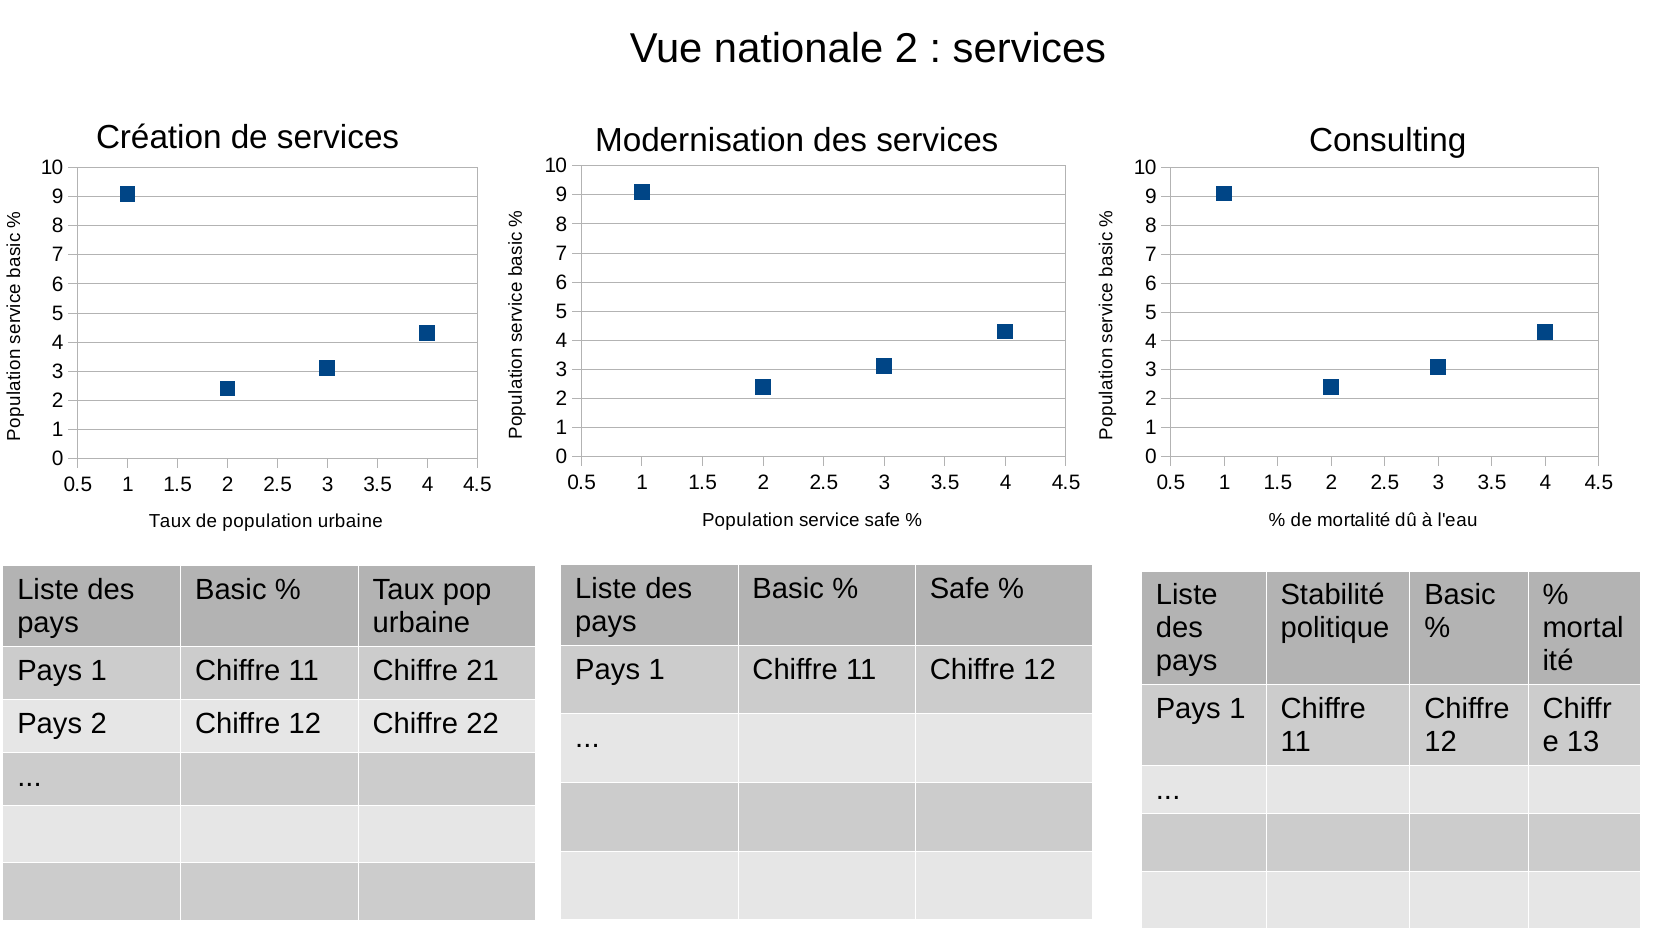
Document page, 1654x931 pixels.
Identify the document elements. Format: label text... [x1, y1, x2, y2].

table_cell Pays 2 [3, 700, 180, 752]
table_cell [1142, 872, 1266, 928]
table_cell Chiffre 13 [1529, 685, 1640, 765]
table_header Liste des pays [3, 566, 180, 646]
table_cell Chiffre 12 [1410, 685, 1528, 765]
table_cell Pays 1 [561, 646, 738, 713]
table_cell [1267, 766, 1409, 813]
table_cell [359, 863, 535, 920]
table_cell [739, 783, 915, 851]
table_cell [181, 806, 358, 862]
title Consulting [1181, 103, 1595, 178]
table_header Basic % [739, 565, 915, 645]
table_cell [181, 753, 358, 805]
table_cell ... [561, 714, 738, 782]
table_cell Pays 1 [1142, 685, 1266, 765]
chart [0, 145, 1625, 563]
table_cell [561, 852, 738, 919]
table_cell [1267, 872, 1409, 928]
table_cell [1267, 814, 1409, 871]
table_cell [561, 783, 738, 851]
table_cell [916, 783, 1092, 851]
table_cell [1529, 766, 1640, 813]
table_cell ... [3, 753, 180, 805]
table_cell ... [1142, 766, 1266, 813]
table_cell [1529, 814, 1640, 871]
table_header % mortalité [1529, 572, 1640, 684]
table_cell [181, 863, 358, 920]
table_cell [916, 714, 1092, 782]
title Vue nationale 2 : services [377, 7, 1359, 89]
table_cell [3, 806, 180, 862]
table_header Basic % [1410, 572, 1528, 684]
table_cell Chiffre 12 [181, 700, 358, 752]
table_cell Pays 1 [3, 647, 180, 699]
table_cell [1529, 872, 1640, 928]
table_header Stabilité politique [1267, 572, 1409, 684]
table_cell Chiffre 12 [916, 646, 1092, 713]
table_cell [1410, 872, 1528, 928]
table_cell Chiffre 11 [181, 647, 358, 699]
table_cell [359, 753, 535, 805]
table_cell [1410, 766, 1528, 813]
table_cell Chiffre 11 [1267, 685, 1409, 765]
table_header Basic % [181, 566, 358, 646]
table_cell Chiffre 22 [359, 700, 535, 752]
table_cell [739, 714, 915, 782]
table_header Liste des pays [1142, 572, 1266, 684]
table_header Taux pop urbaine [359, 566, 535, 646]
table_cell [1410, 814, 1528, 871]
table_cell Chiffre 11 [739, 646, 915, 713]
table_cell [1142, 814, 1266, 871]
table_cell Chiffre 21 [359, 647, 535, 699]
title Modernisation des services [590, 103, 1004, 178]
table_cell [359, 806, 535, 862]
table_header Liste des pays [561, 565, 738, 645]
title Création de services [82, 118, 414, 193]
table_header Safe % [916, 565, 1092, 645]
table_cell [3, 863, 180, 920]
table_cell [916, 852, 1092, 919]
table_cell [739, 852, 915, 919]
